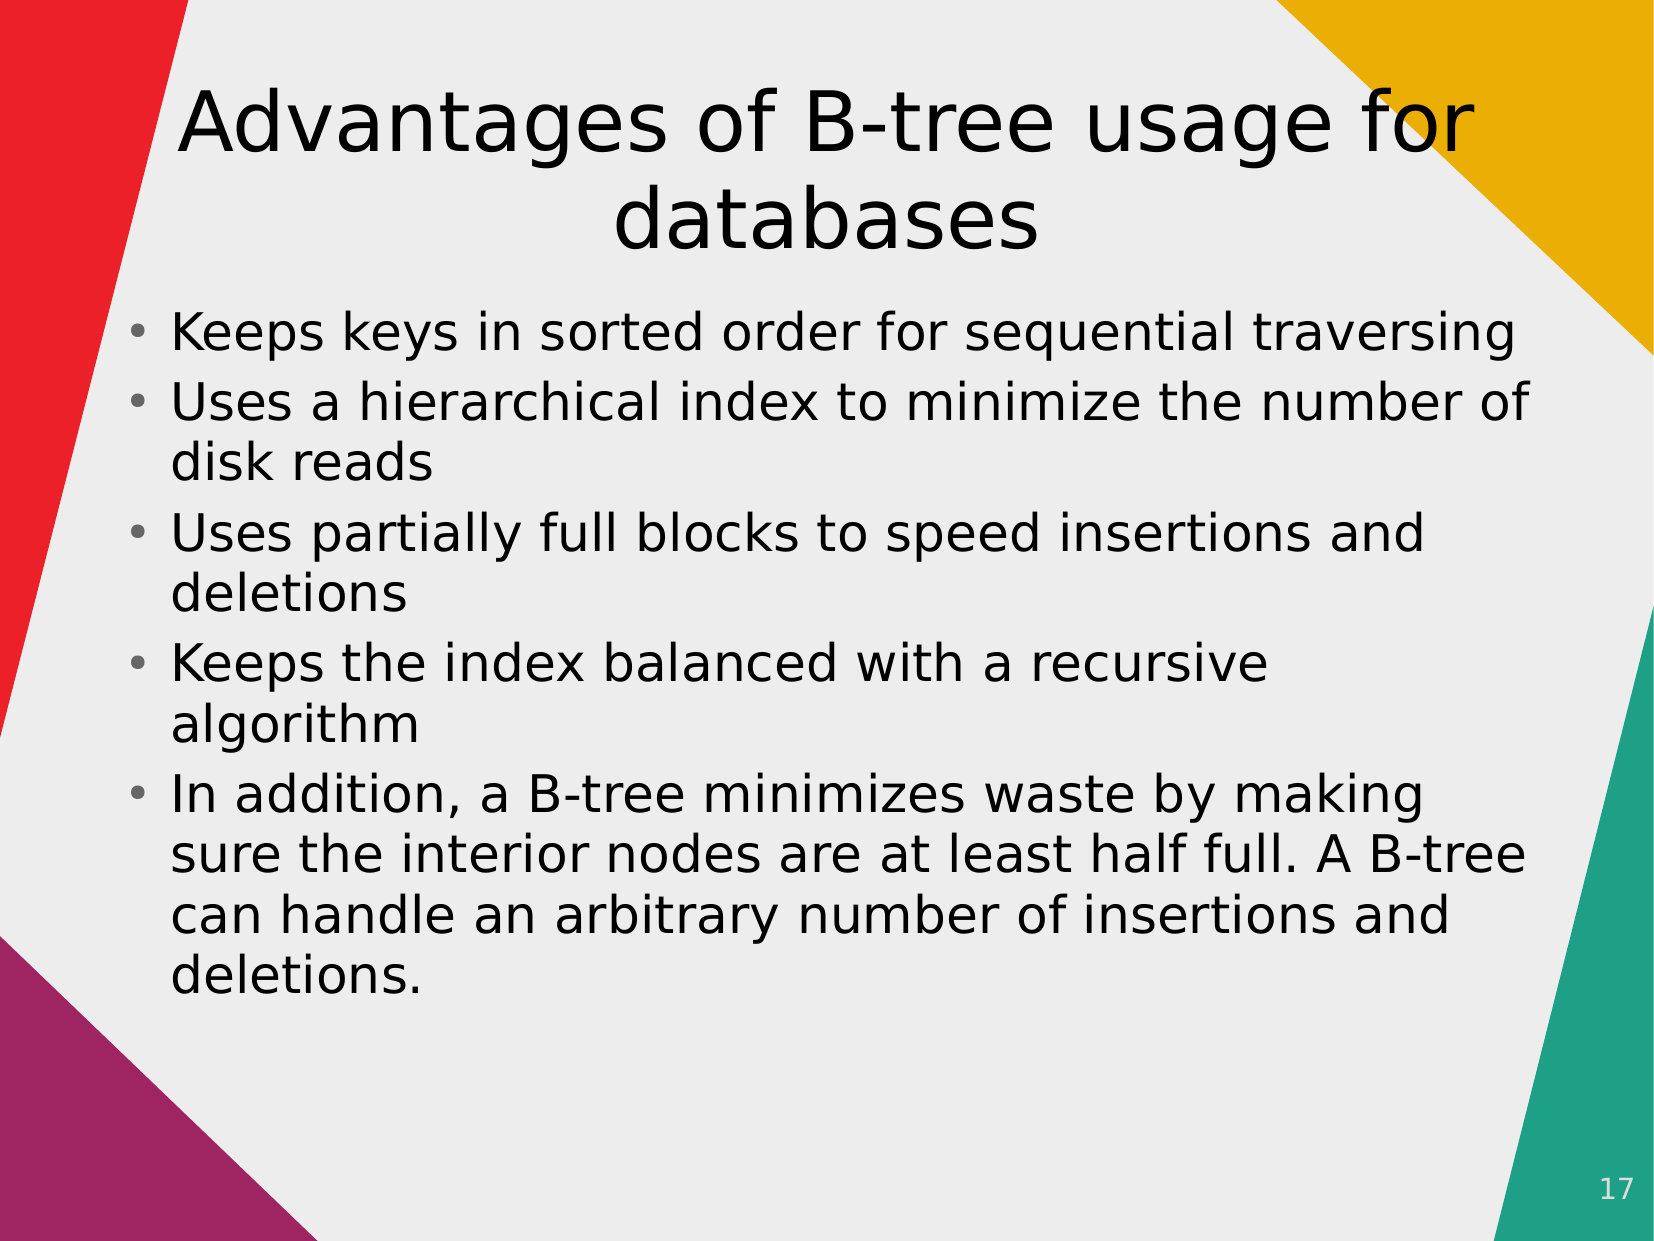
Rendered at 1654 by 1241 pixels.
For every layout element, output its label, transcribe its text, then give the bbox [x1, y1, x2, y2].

list Keeps keys in sorted order for sequential traversing Uses a hierarchical index to minimize the number of disk reads Uses partially full blocks to speed insertions and deletions Keeps the index balanced with a recursive algorithm In addition, a B-tree minimizes waste by making sure the interior nodes are at least half full. A B-tree can handle an arbitrary number of insertions and deletions. [114, 302, 1539, 1033]
title Advantages of B-tree usage for databases [114, 73, 1539, 271]
